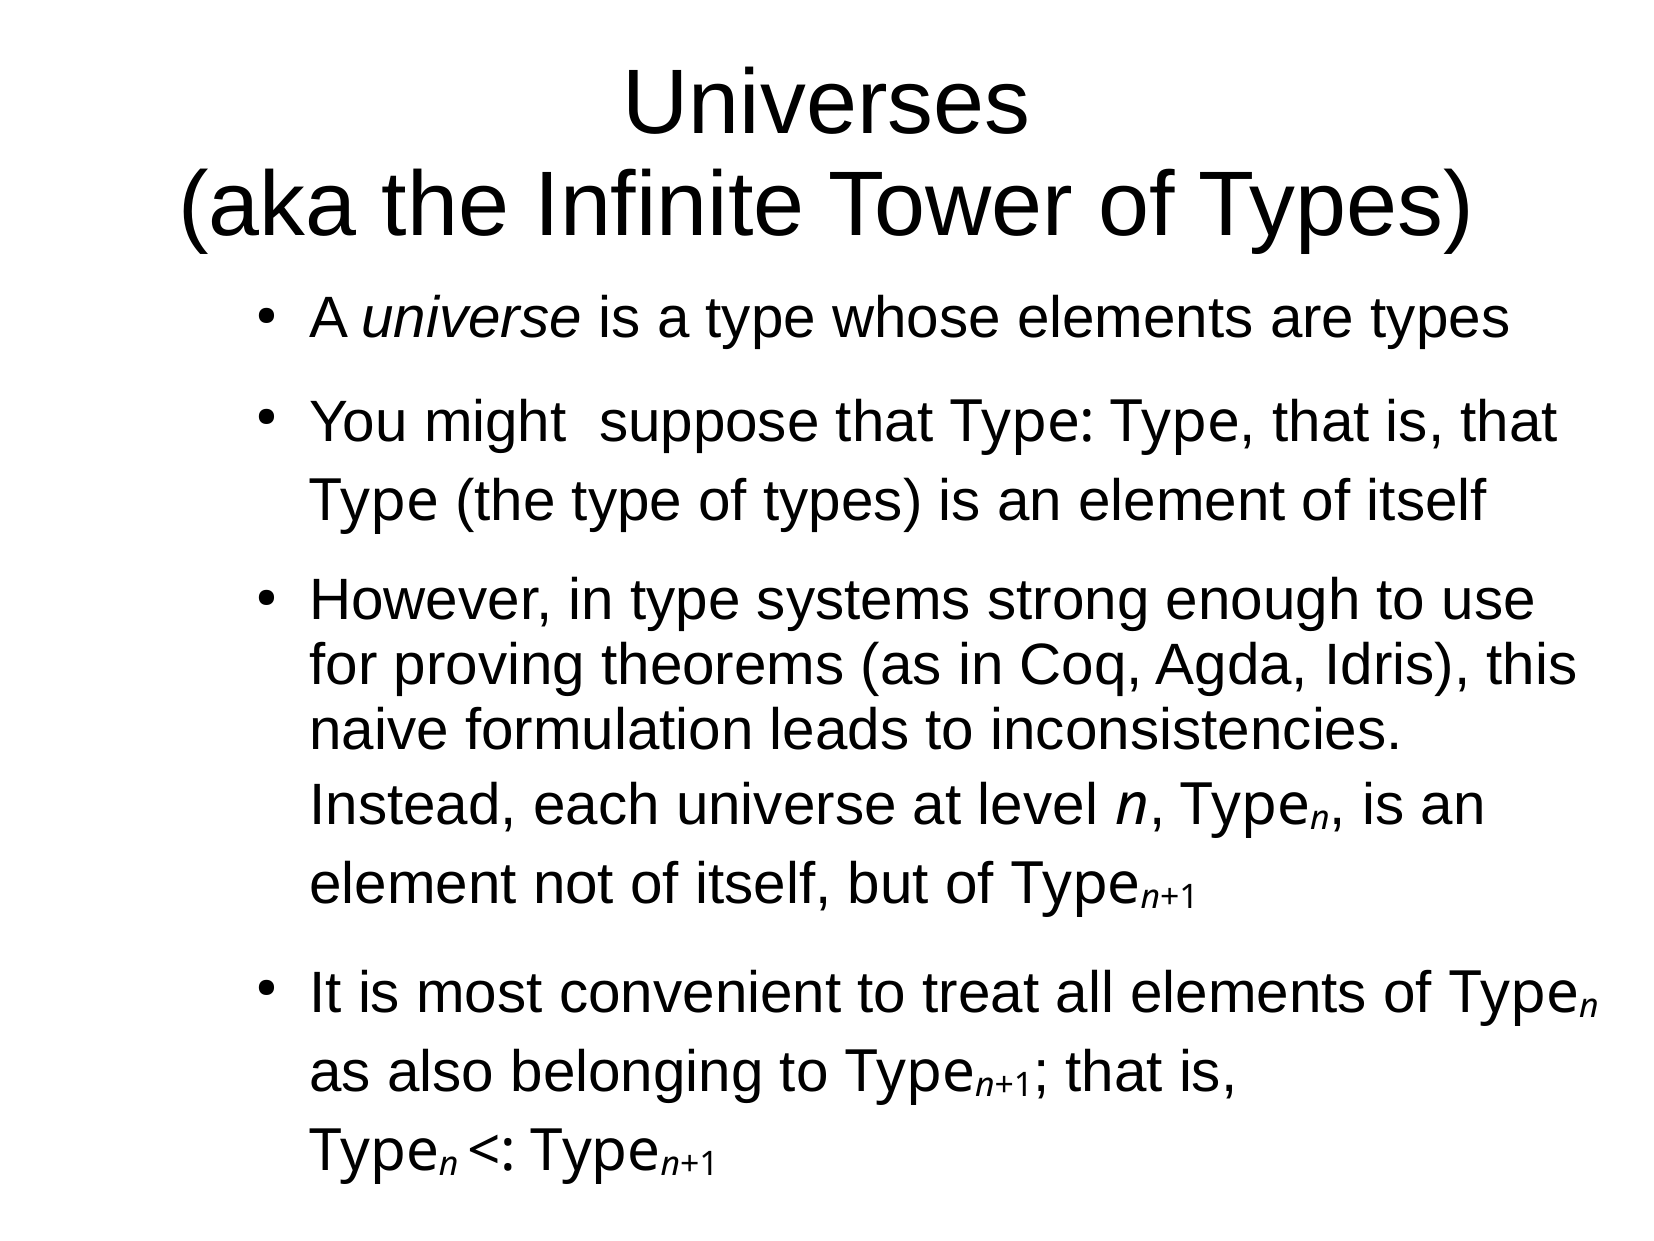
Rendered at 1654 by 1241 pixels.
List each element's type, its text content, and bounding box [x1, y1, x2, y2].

title Universes (aka the Infinite Tower of Types) [82, 49, 1571, 257]
list A universe is a type whose elements are types You might suppose that Type: Type, that is, that Type (the type of types) is an element of itself However, in type systems strong enough to use for proving theorems (as in Coq, Agda, Idris), this naive formulation leads to inconsistencies. Instead, each universe at level n, Typen, is an element not of itself, but of Typen+1 It is most convenient to treat all elements of Typen as also belonging to Typen+1; that is, Typen <: Typen+1 [238, 284, 1619, 1235]
